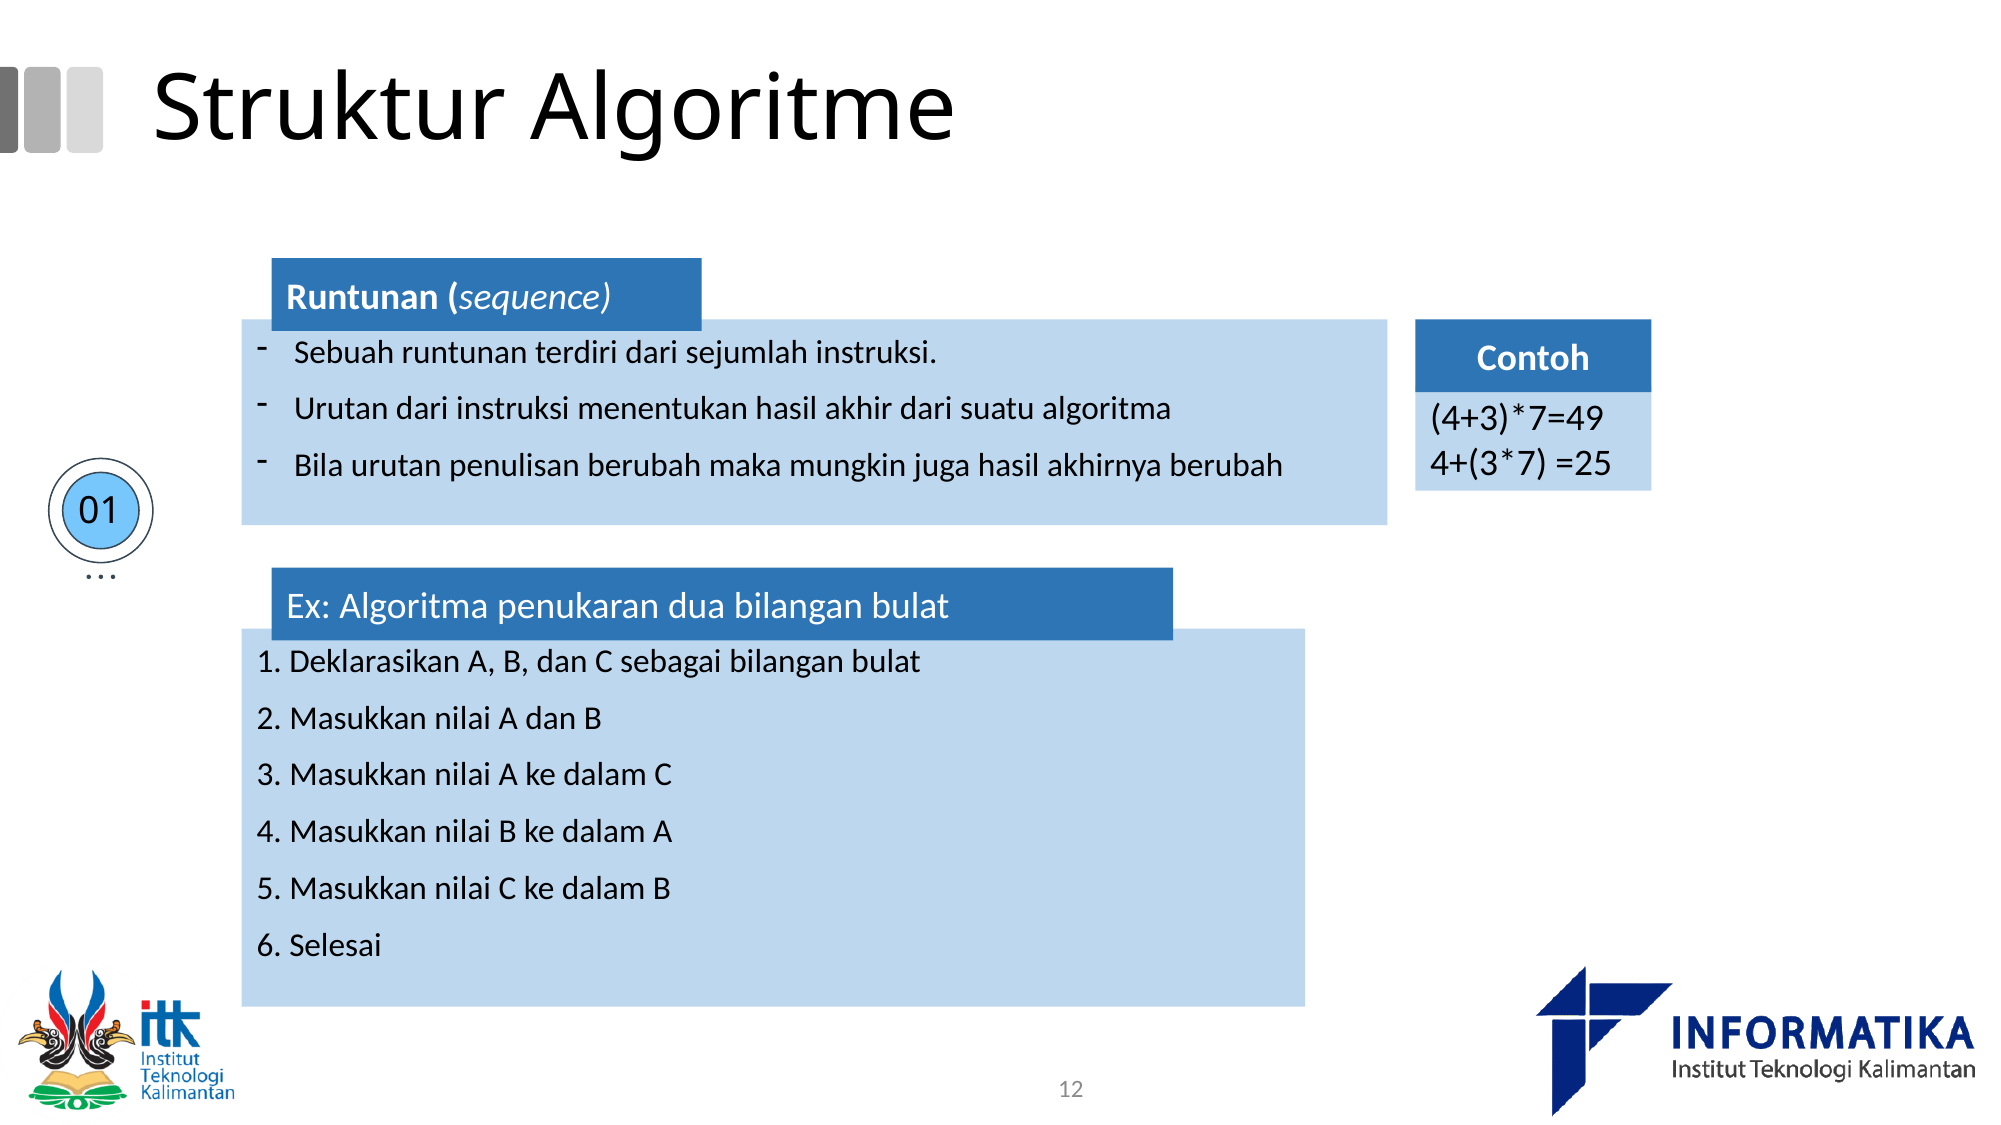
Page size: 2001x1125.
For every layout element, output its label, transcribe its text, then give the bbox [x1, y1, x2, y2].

text_box 1. Deklarasikan A, B, dan C sebagai bilangan bulat 2. Masukkan nilai A dan B 3. Masukkan nilai A ke dalam C 4. Masukkan nilai B ke dalam A 5. Masukkan nilai C ke dalam B 6. Selesai [241, 628, 1306, 1007]
text_box Ex: Algoritma penukaran dua bilangan bulat [271, 567, 1174, 641]
picture [0, 935, 253, 1125]
text_box Sebuah runtunan terdiri dari sejumlah instruksi. Urutan dari instruksi menentukan hasil akhir dari suatu algoritma Bila urutan penulisan berubah maka mungkin juga hasil akhirnya berubah [241, 319, 1388, 526]
picture [1534, 965, 1976, 1118]
text_box [48, 458, 153, 563]
text_box Contoh [1415, 319, 1652, 393]
title Struktur Algoritme [137, 1, 1863, 219]
text_box Runtunan (sequence) [271, 258, 702, 331]
text_box 01 [62, 482, 138, 540]
text_box (4+3)*7=49 4+(3*7) =25 [1415, 393, 1652, 491]
